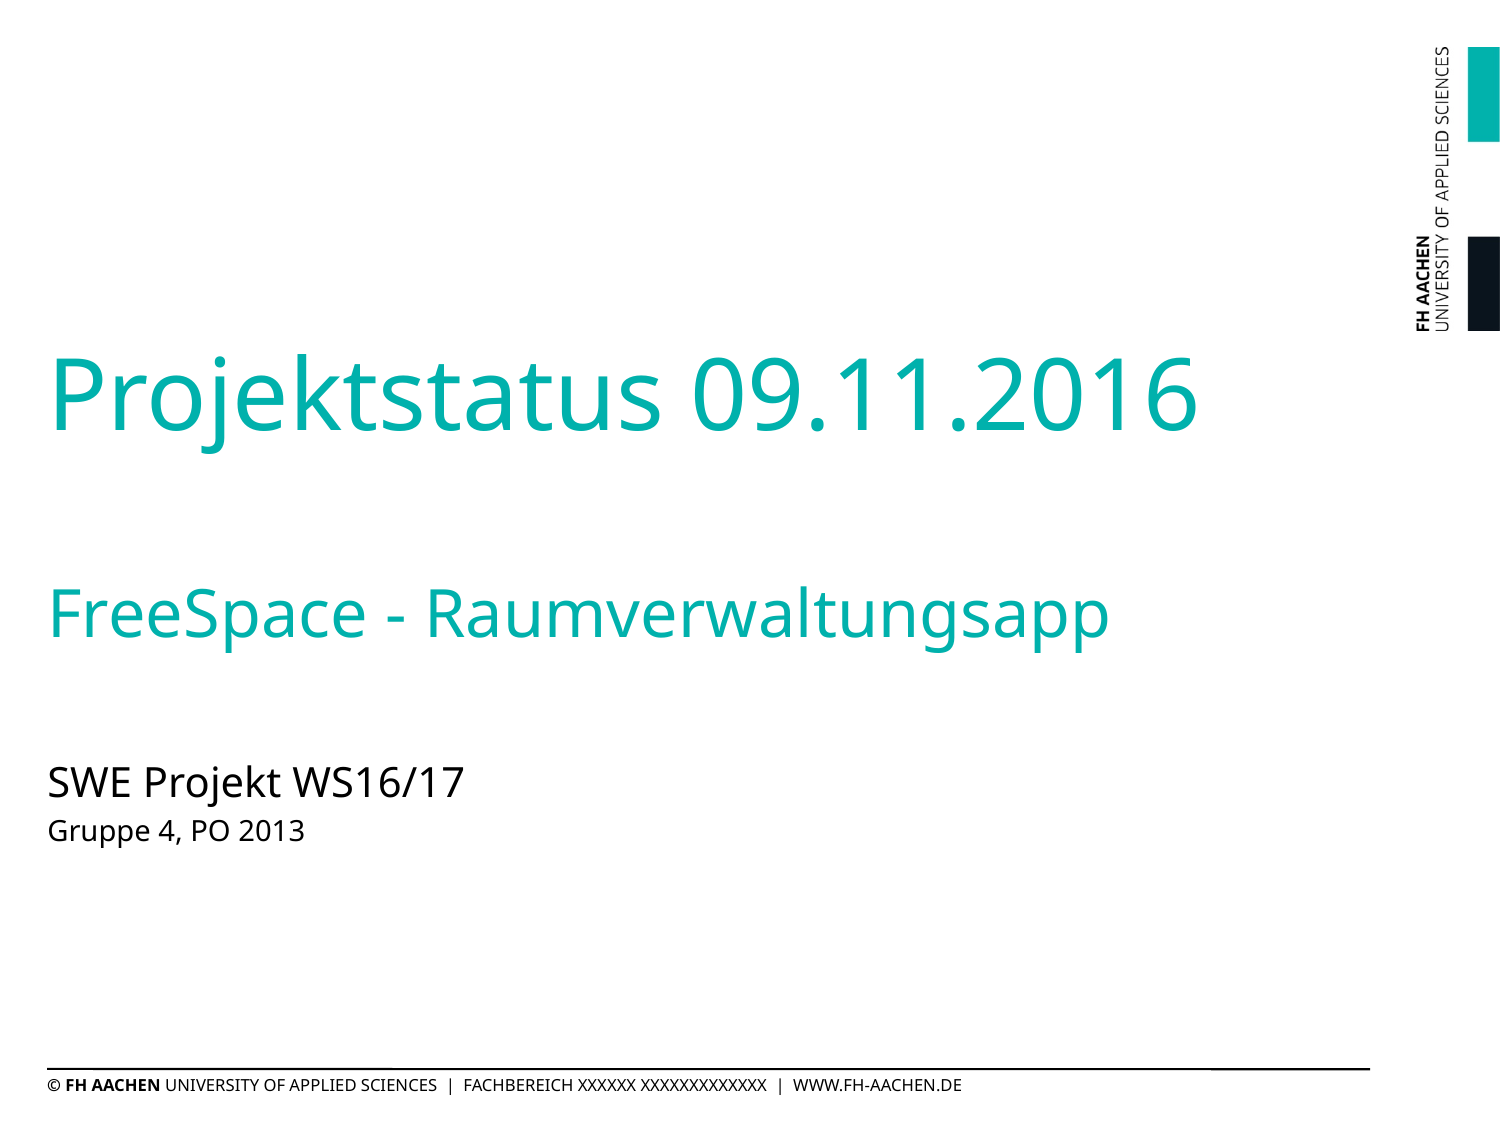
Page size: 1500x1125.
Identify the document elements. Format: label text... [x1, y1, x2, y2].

picture [1404, 47, 1500, 331]
footer © FH AACHEN UNIVERSITY OF APPLIED SCIENCES | FACHBEREICH XXXXXX XXXXXXXXXXXXX | WWW.FH-AACHEN.DE [47, 1074, 1370, 1111]
title Projektstatus 09.11.2016 FreeSpace - Raumverwaltungsapp [47, 330, 1371, 745]
subtitle SWE Projekt WS16/17 Gruppe 4, PO 2013 [47, 755, 1371, 993]
